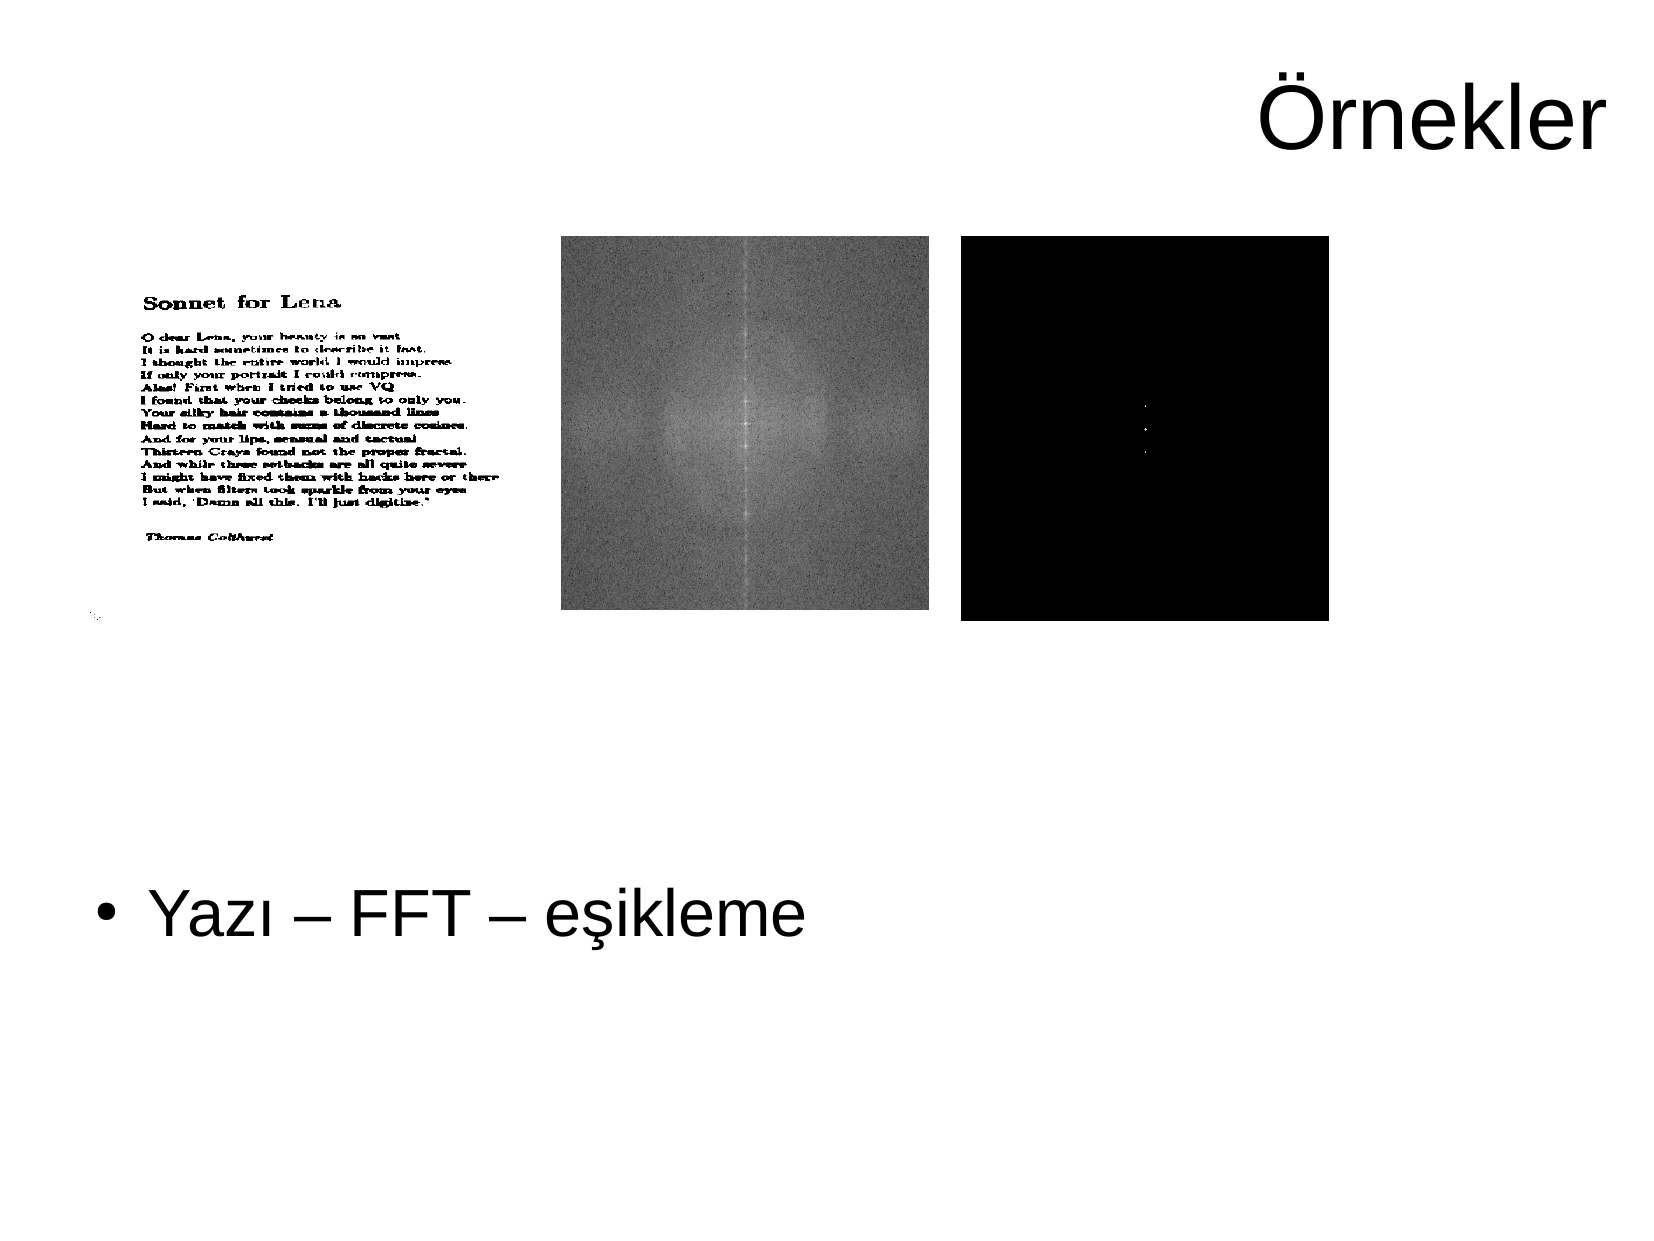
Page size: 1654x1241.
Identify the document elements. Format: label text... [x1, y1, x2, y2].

list Yazı – FFT – eşikleme [76, 875, 1565, 1188]
picture [88, 236, 537, 627]
picture [561, 236, 929, 610]
title Örnekler [1210, 29, 1654, 207]
picture [961, 236, 1329, 621]
